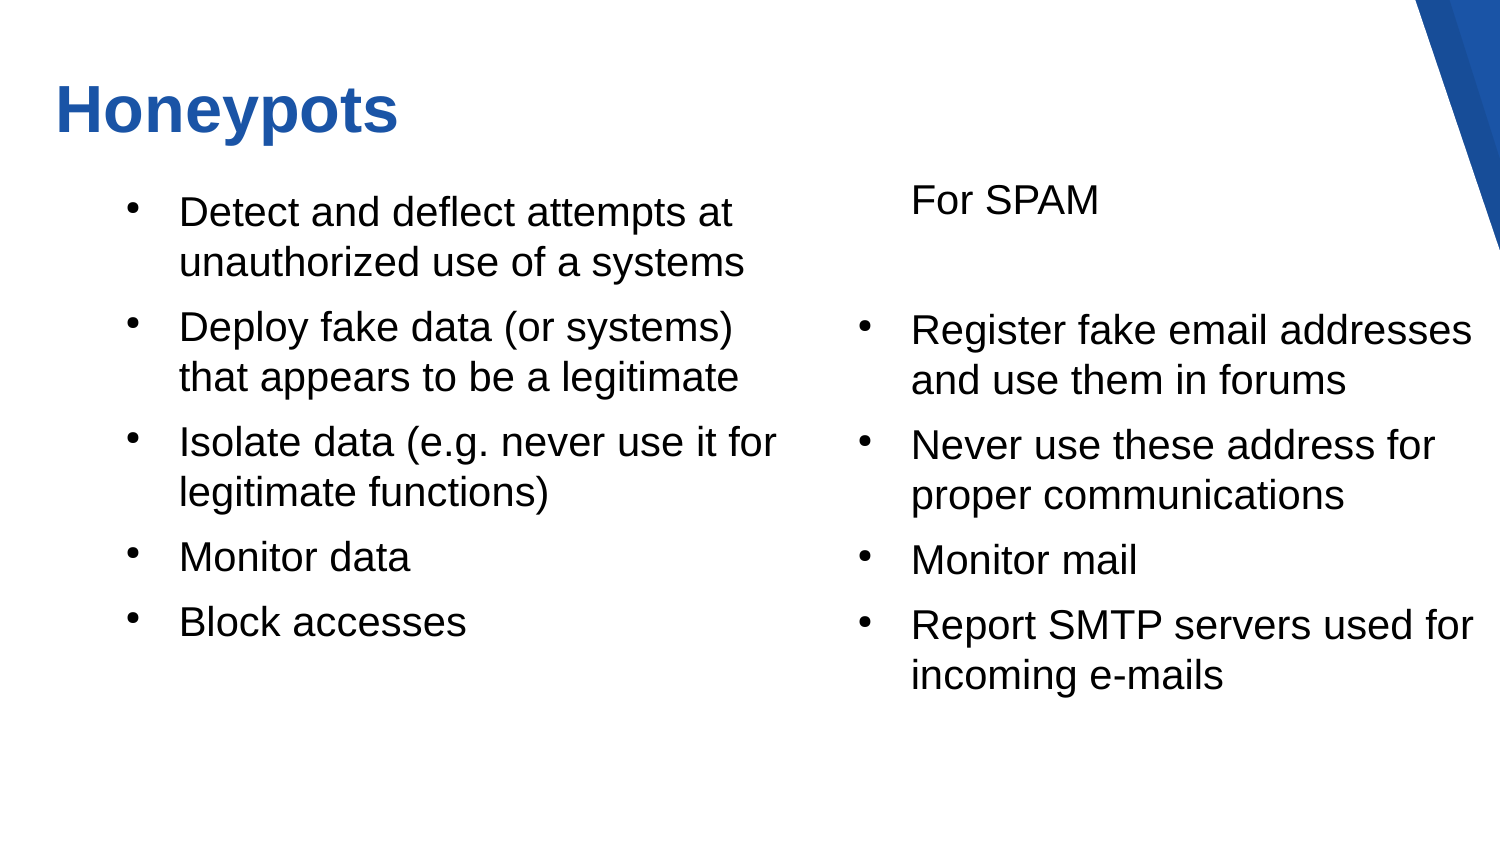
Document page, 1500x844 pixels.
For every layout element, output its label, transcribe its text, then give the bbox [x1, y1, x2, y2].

list Detect and deflect attempts at unauthorized use of a systems Deploy fake data (or systems) that appears to be a legitimate Isolate data (e.g. never use it for legitimate functions) Monitor data Block accesses [92, 169, 811, 736]
list For SPAM Register fake email addresses and use them in forums Never use these address for proper communications Monitor mail Report SMTP servers used for incoming e-mails [825, 157, 1500, 724]
title Honeypots [40, 93, 1231, 161]
